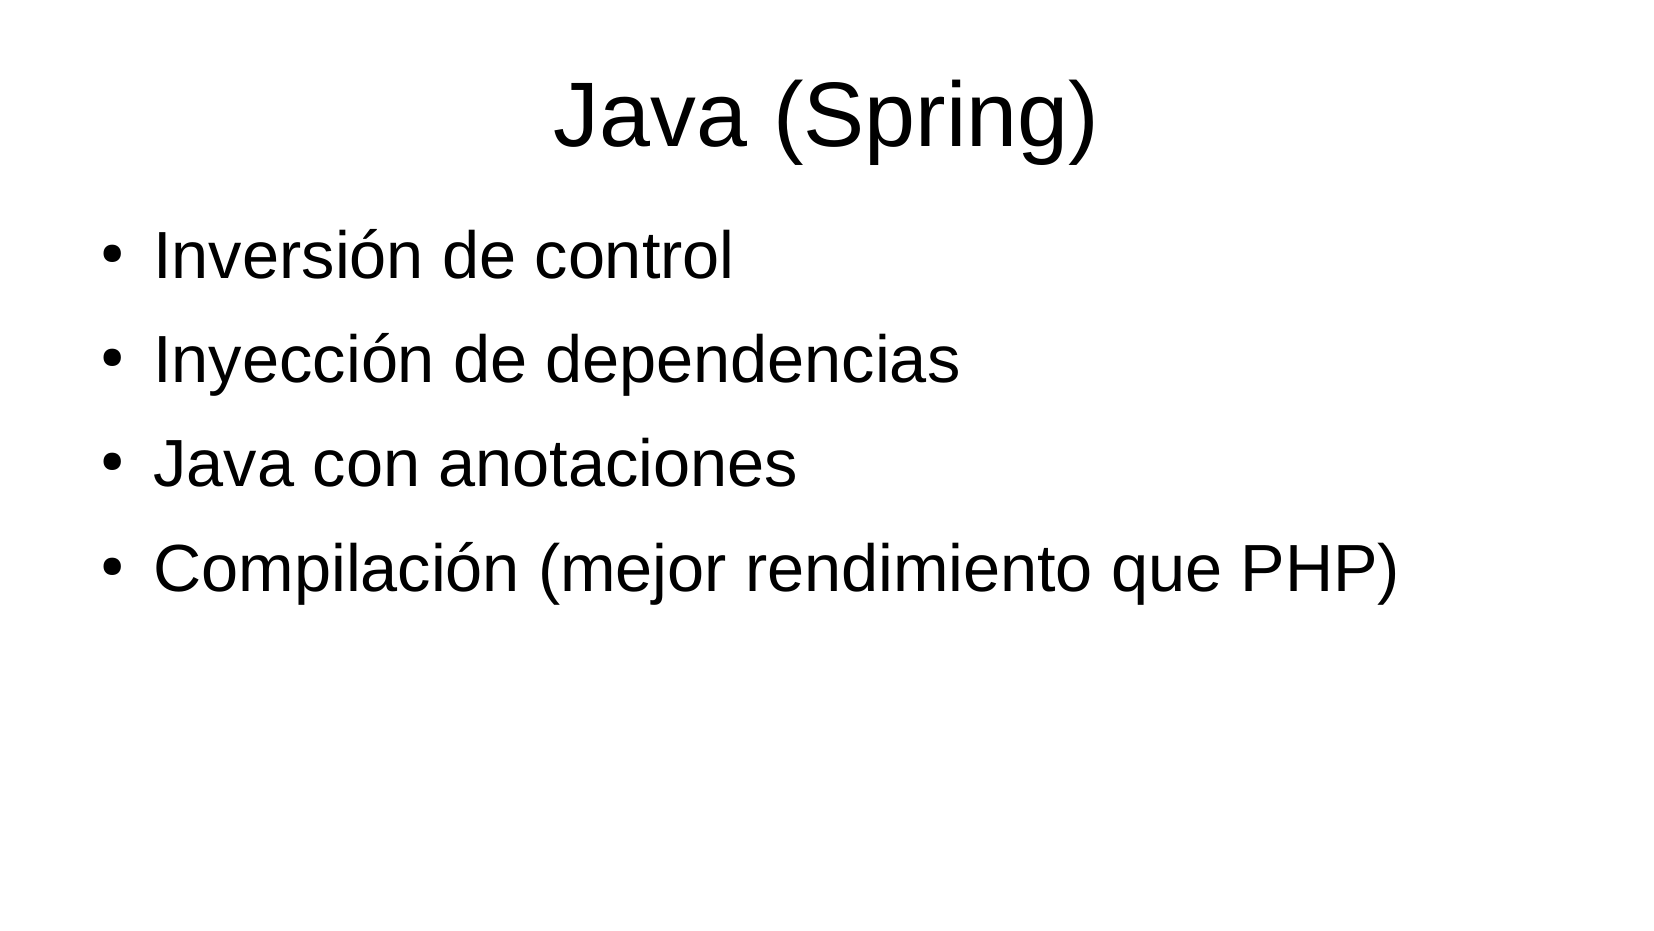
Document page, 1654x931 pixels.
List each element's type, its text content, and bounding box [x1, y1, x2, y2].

list Inversión de control Inyección de dependencias Java con anotaciones Compilación (mejor rendimiento que PHP) [82, 217, 1571, 758]
title Java (Spring) [82, 37, 1571, 193]
